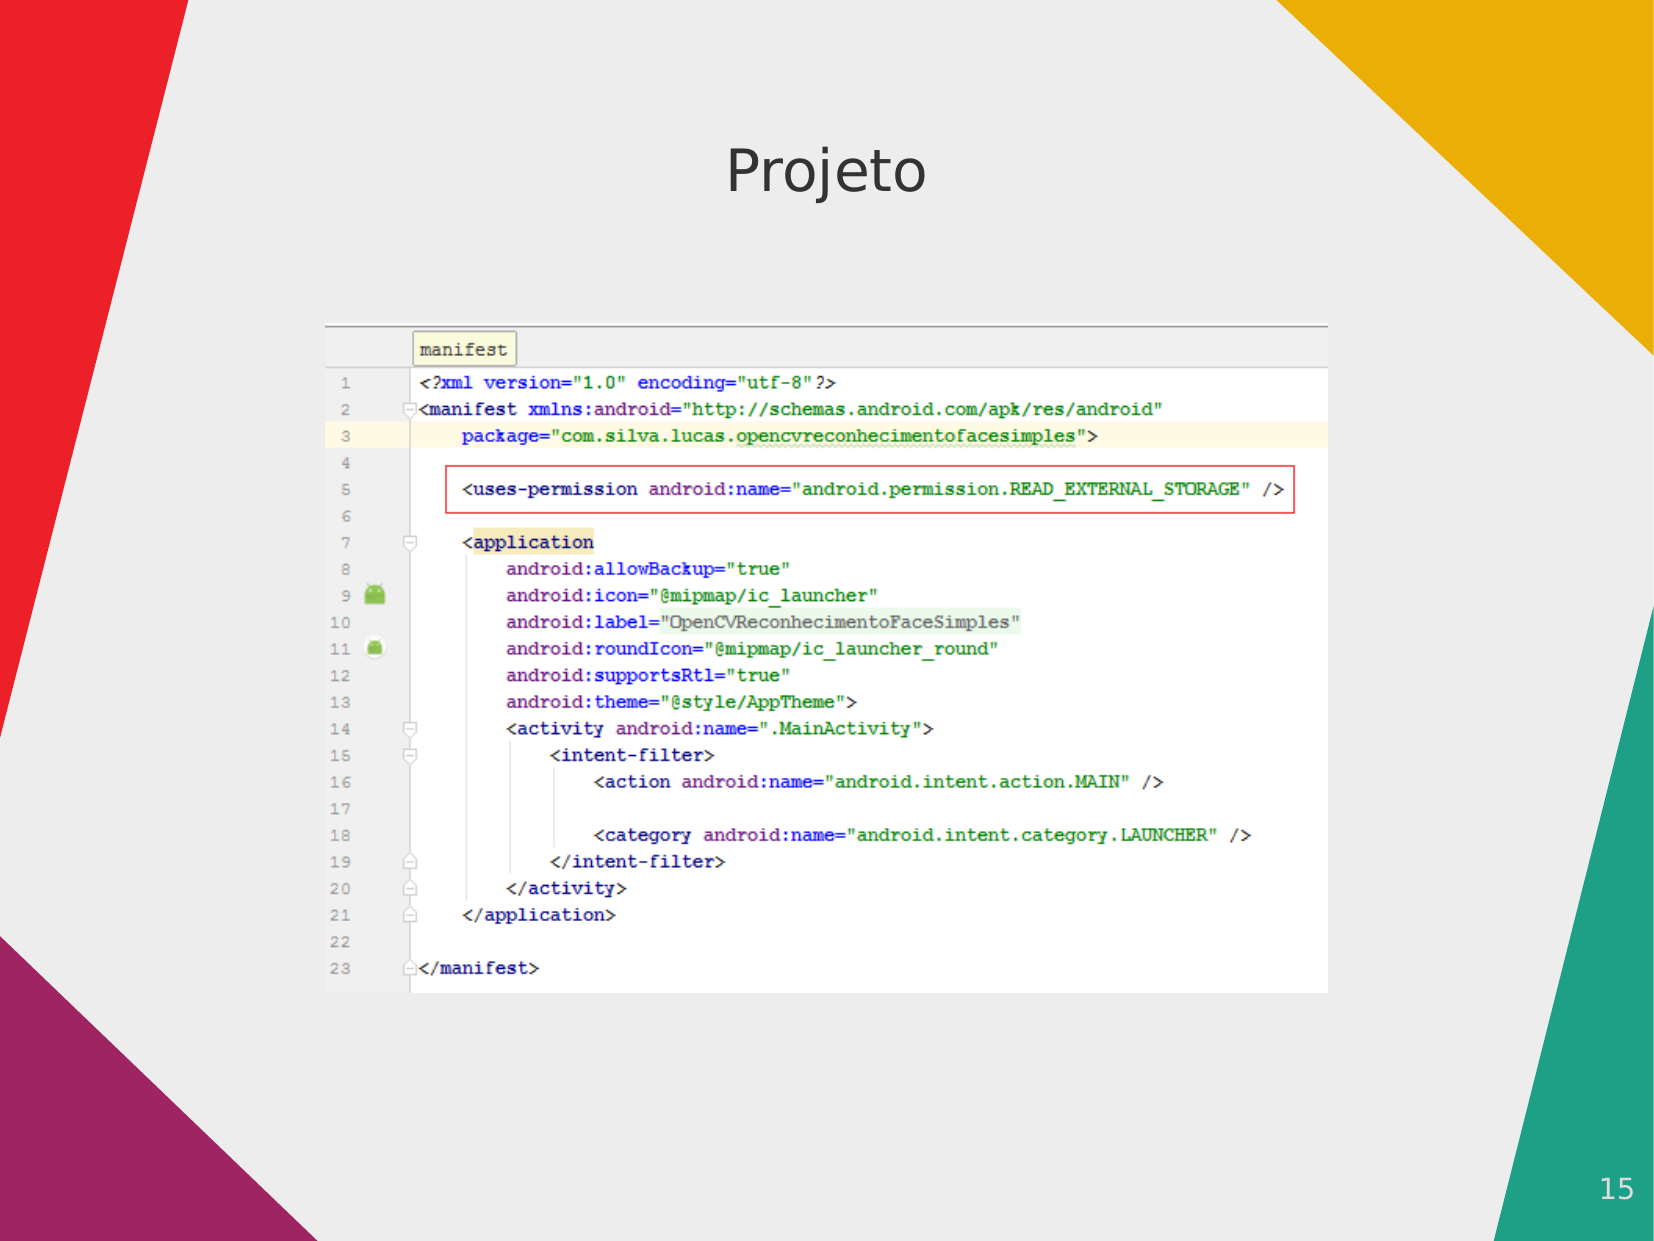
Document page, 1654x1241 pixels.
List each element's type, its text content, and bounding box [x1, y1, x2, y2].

picture [325, 323, 1328, 993]
title Projeto [114, 73, 1539, 271]
